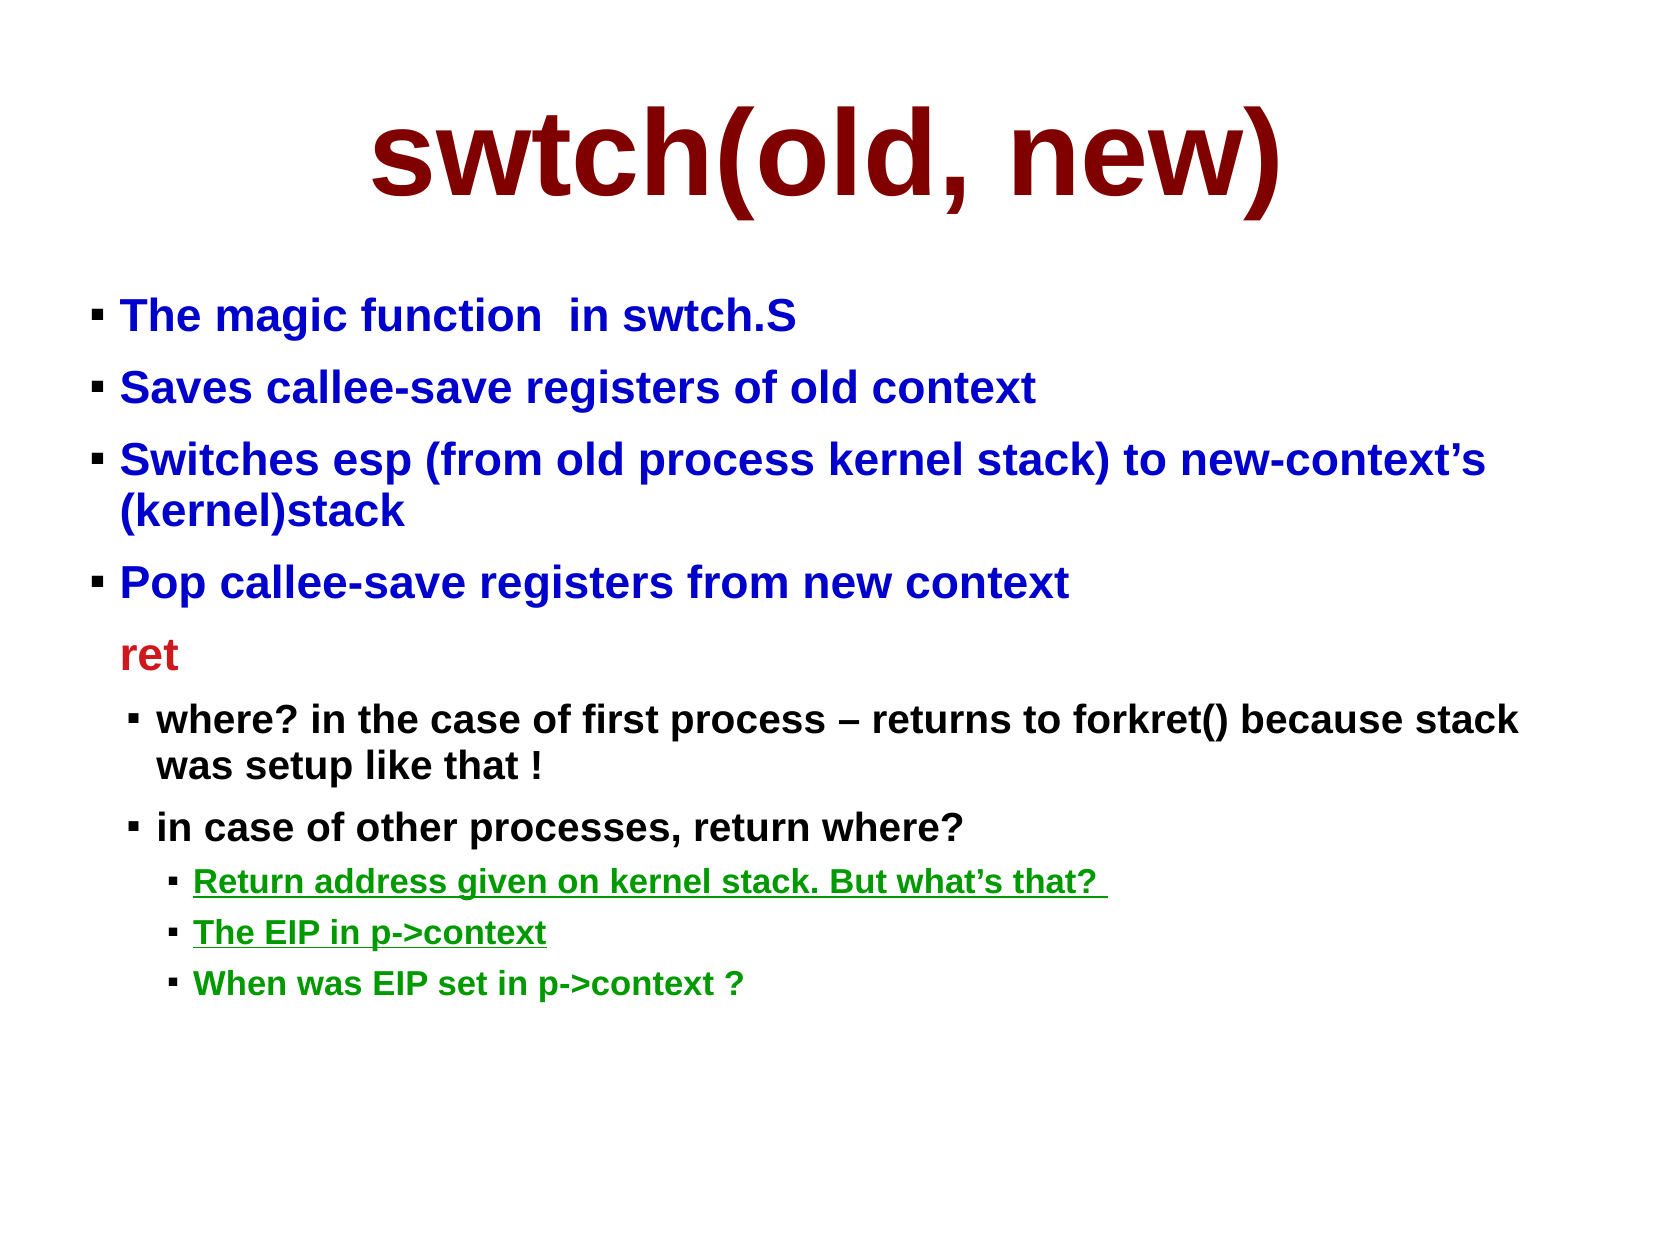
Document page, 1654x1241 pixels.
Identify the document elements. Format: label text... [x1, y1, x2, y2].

title swtch(old, new) [82, 49, 1571, 257]
list The magic function in swtch.S Saves callee-save registers of old context Switches esp (from old process kernel stack) to new-context’s (kernel)stack Pop callee-save registers from new context ret where? in the case of first process – returns to forkret() because stack was setup like that ! in case of other processes, return where? Return address given on kernel stack. But what’s that? The EIP in p->context When was EIP set in p->context ? [82, 290, 1571, 1010]
